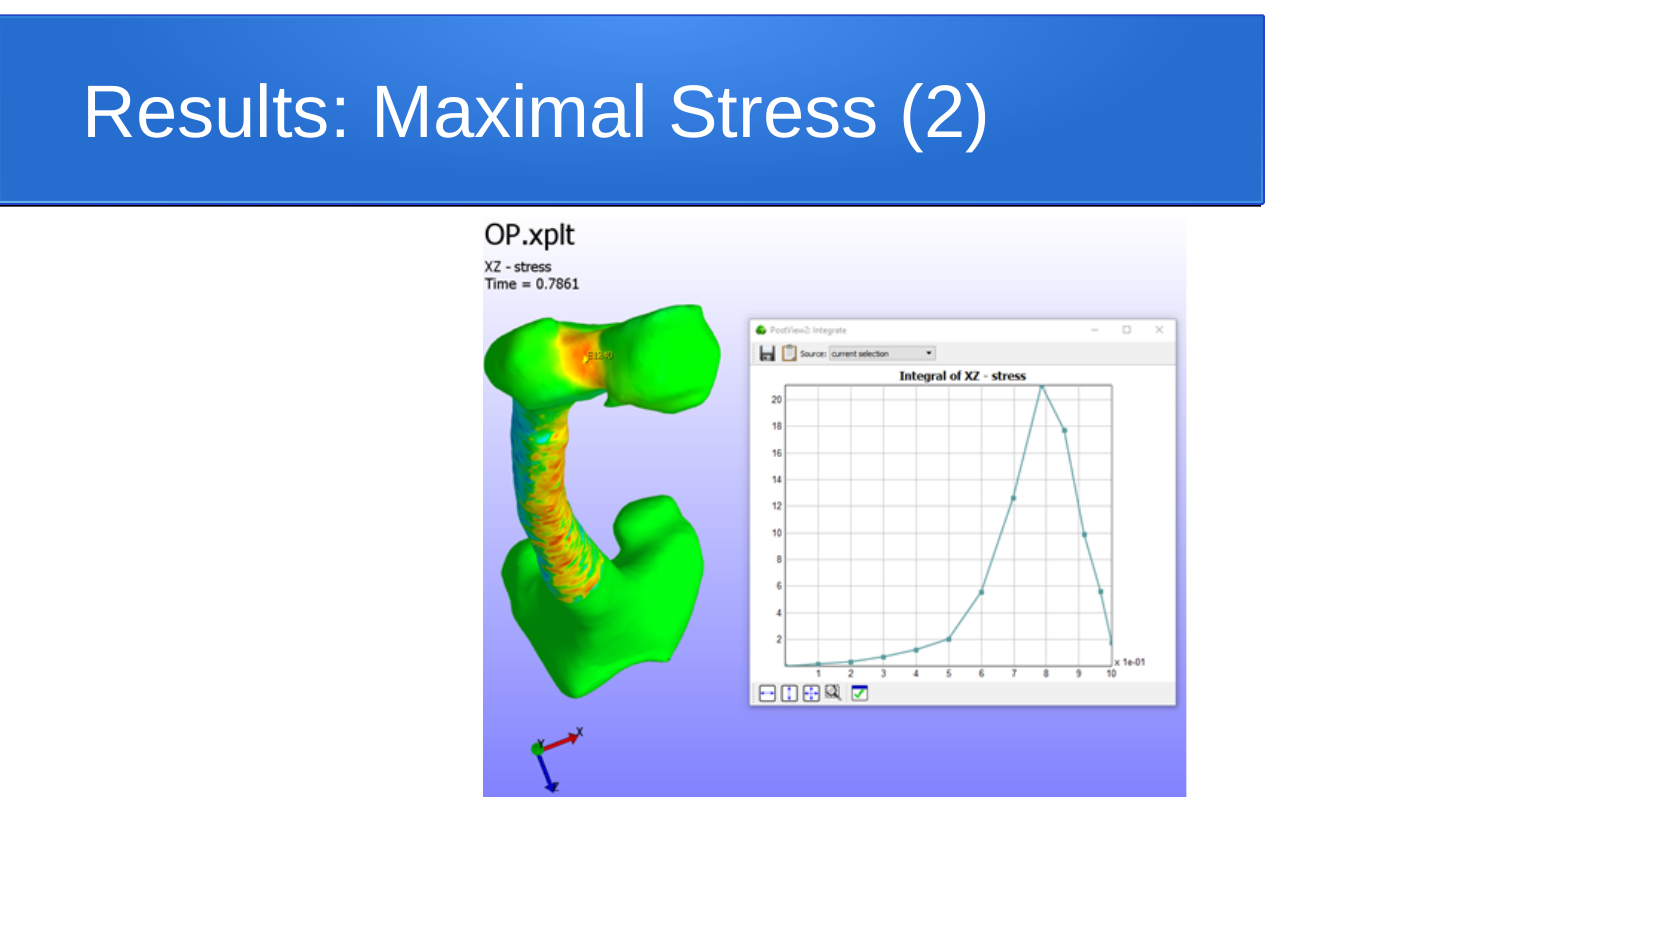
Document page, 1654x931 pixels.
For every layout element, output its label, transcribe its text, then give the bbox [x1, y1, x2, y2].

picture [482, 214, 1187, 797]
title Results: Maximal Stress (2) [82, 35, 1235, 189]
